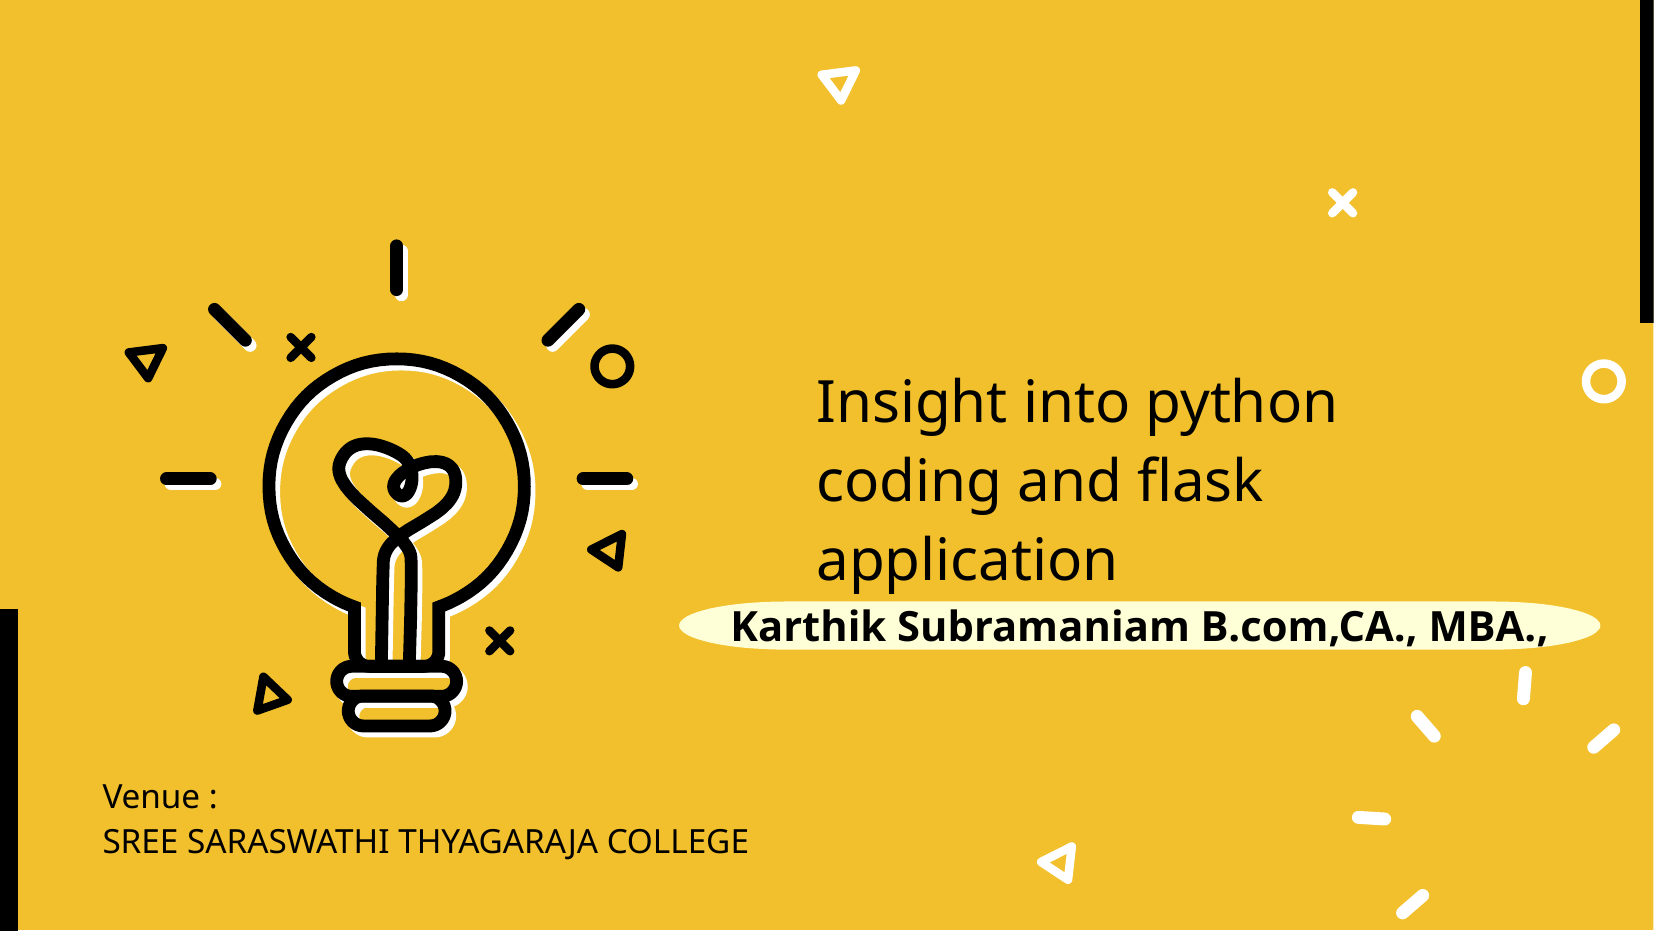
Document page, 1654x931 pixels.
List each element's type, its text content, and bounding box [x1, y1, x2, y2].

text_box Karthik Subramaniam B.com,CA., MBA., [679, 601, 1601, 650]
title Insight into python coding and flask application [816, 359, 1454, 598]
text_box Venue : SREE SARASWATHI THYAGARAJA COLLEGE [102, 772, 763, 909]
